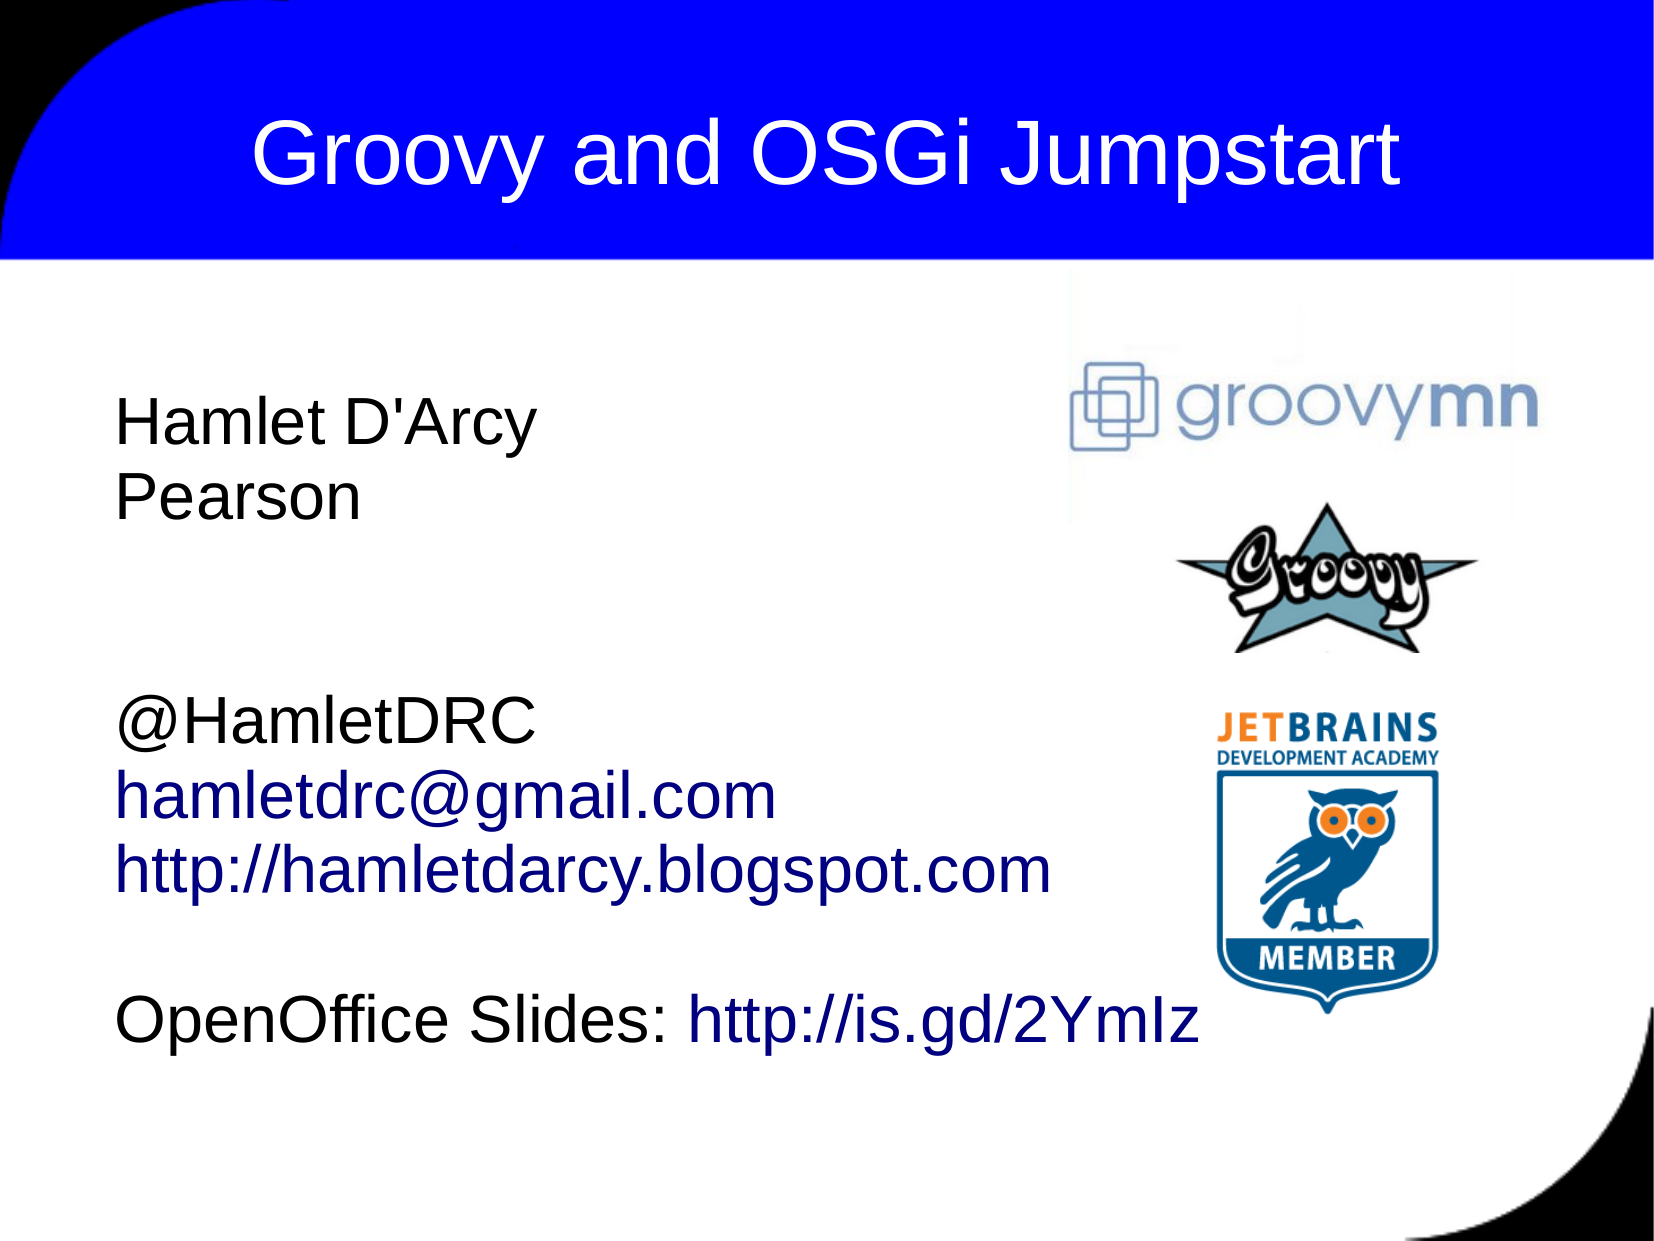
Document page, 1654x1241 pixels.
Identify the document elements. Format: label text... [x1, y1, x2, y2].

title Groovy and OSGi Jumpstart [82, 49, 1571, 257]
picture [0, 0, 1654, 1241]
subtitle Hamlet D'Arcy Pearson @HamletDRC hamletdrc@gmail.com http://hamletdarcy.blogspot.com OpenOffice Slides: http://is.gd/2YmIz [114, 346, 1276, 1094]
